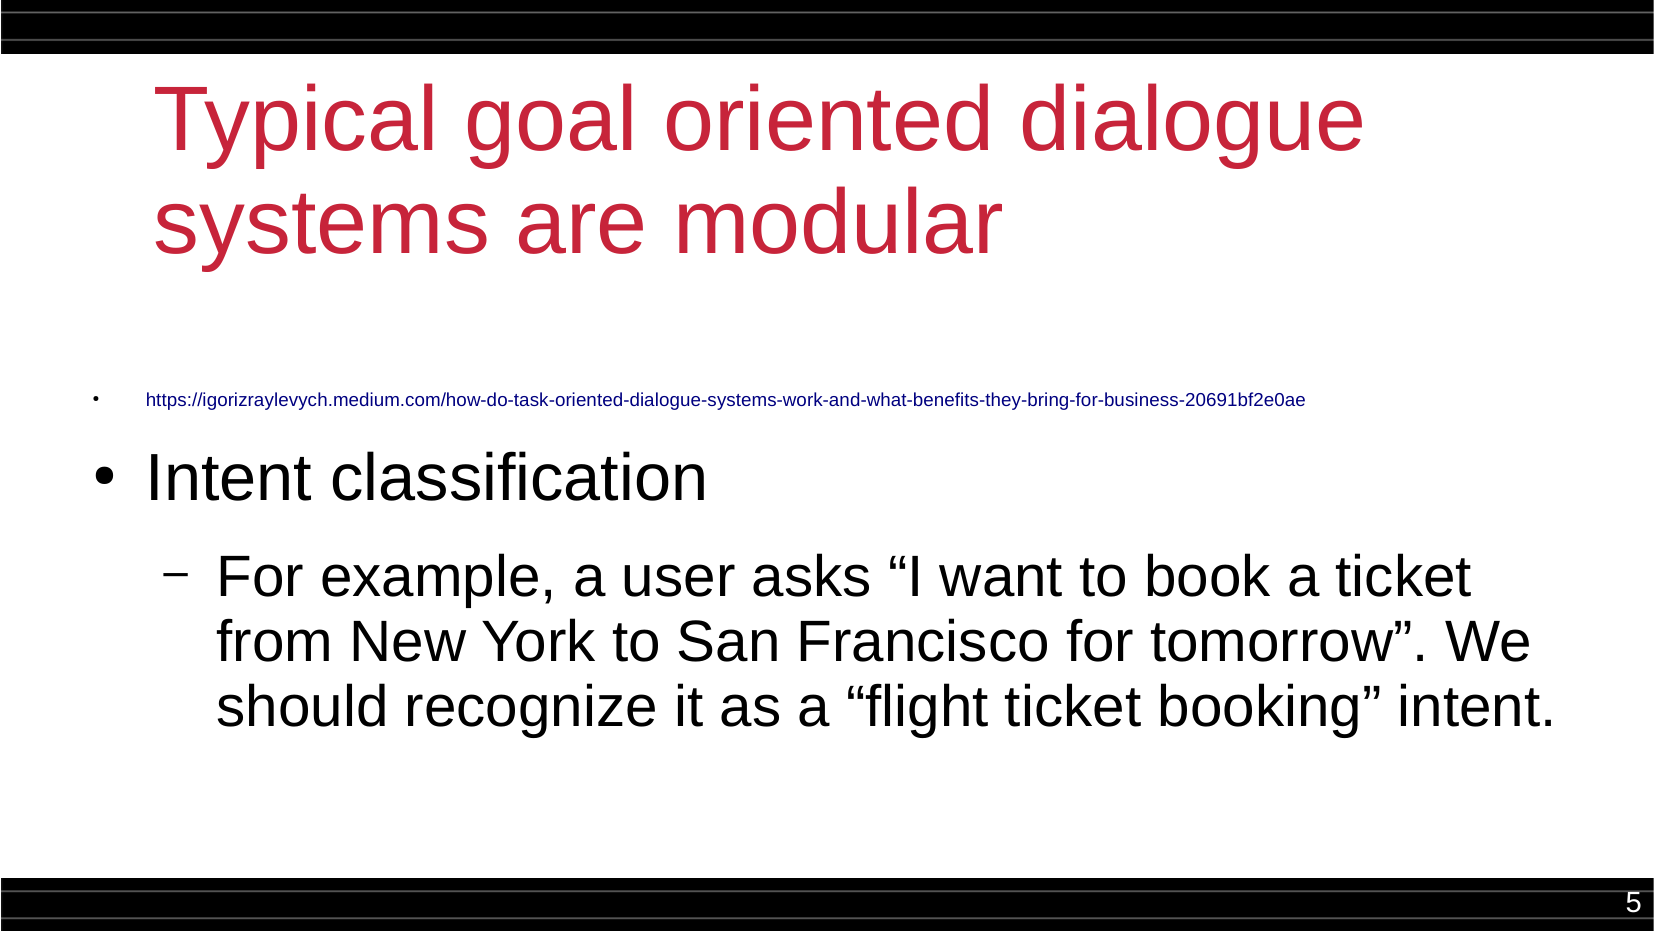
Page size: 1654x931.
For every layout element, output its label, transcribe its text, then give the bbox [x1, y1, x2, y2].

list https://igorizraylevych.medium.com/how-do-task-oriented-dialogue-systems-work-and-what-benefits-they-bring-for-business-20691bf2e0ae Intent classification For example, a user asks “I want to book a ticket from New York to San Francisco for tomorrow”. We should recognize it as a “flight ticket booking” intent. [75, 285, 1564, 864]
title Typical goal oriented dialogue systems are modular [82, 67, 1571, 273]
picture [1, 878, 1654, 931]
picture [1, 0, 1654, 54]
